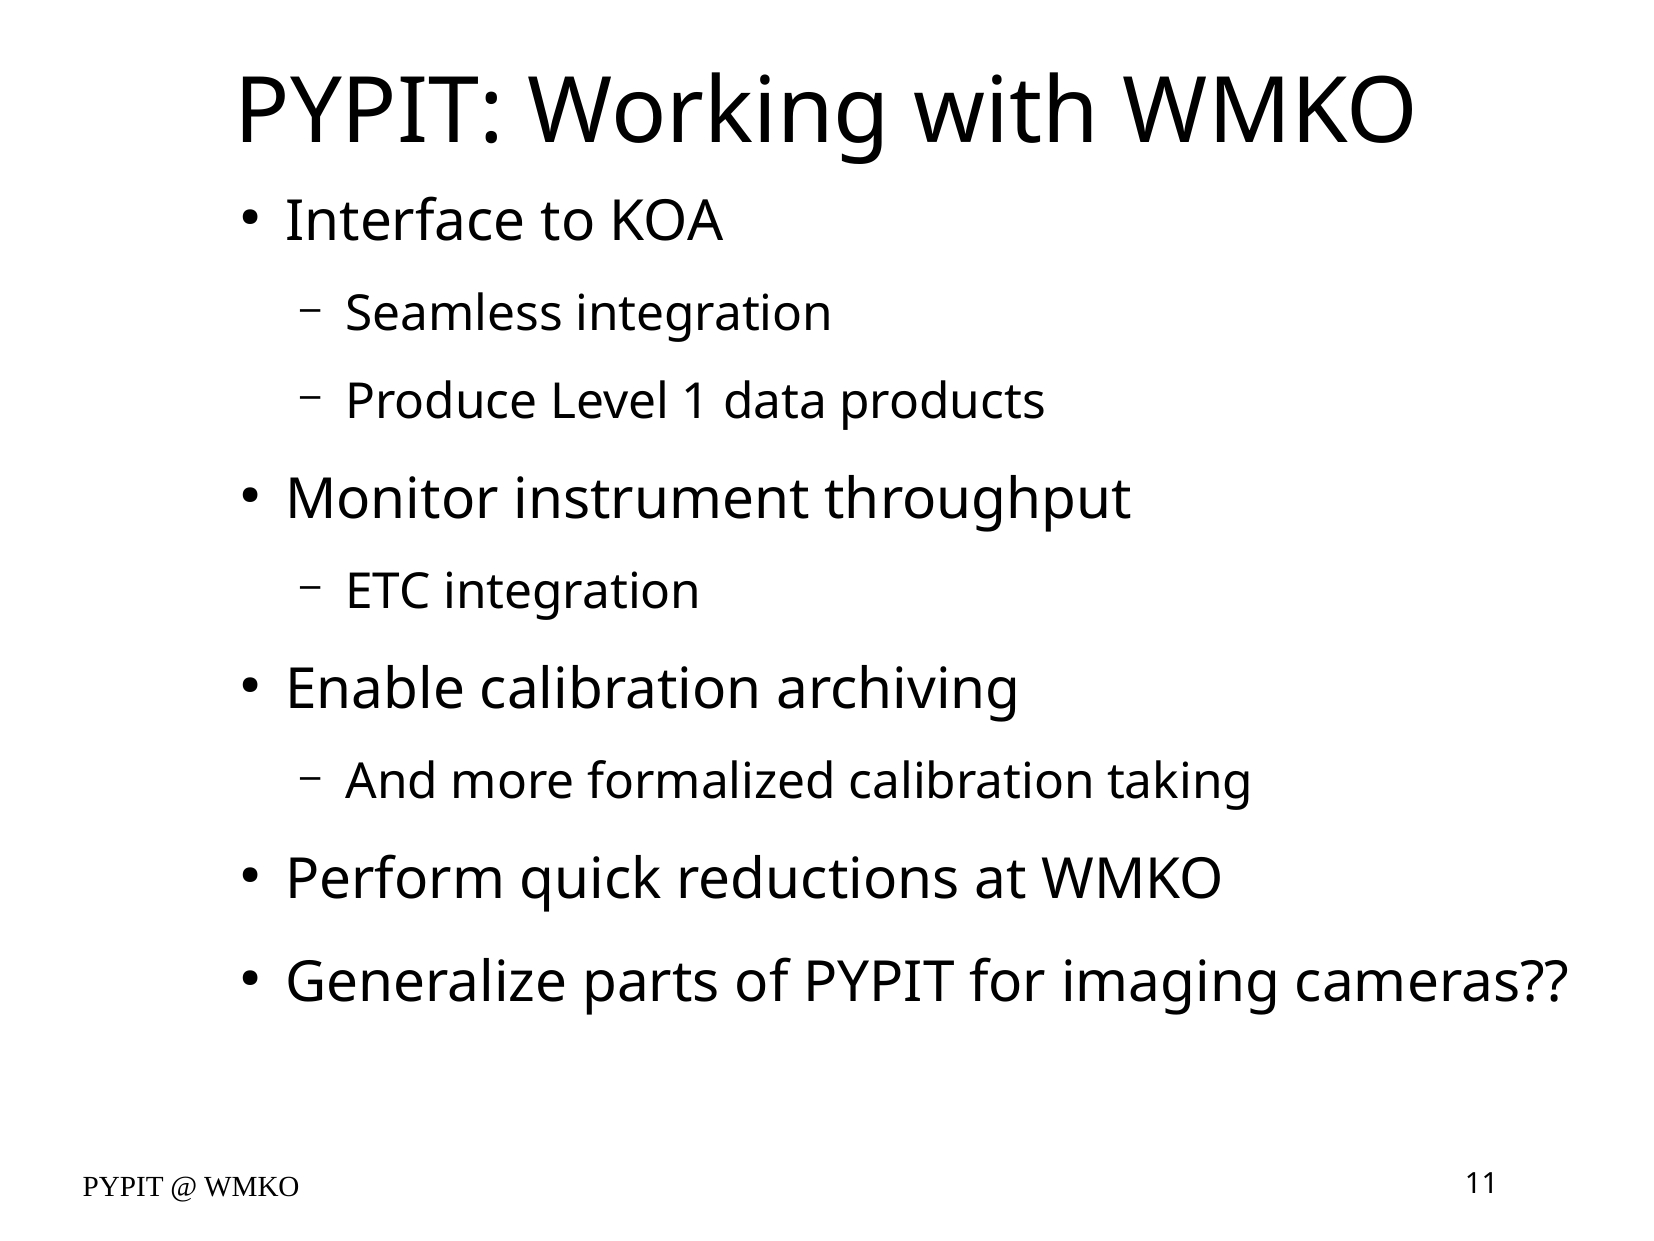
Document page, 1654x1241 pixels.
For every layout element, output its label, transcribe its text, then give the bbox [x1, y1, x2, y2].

title PYPIT: Working with WMKO [82, 47, 1571, 167]
list Interface to KOA Seamless integration Produce Level 1 data products Monitor instrument throughput ETC integration Enable calibration archiving And more formalized calibration taking Perform quick reductions at WMKO Generalize parts of PYPIT for imaging cameras?? [225, 180, 1576, 1096]
